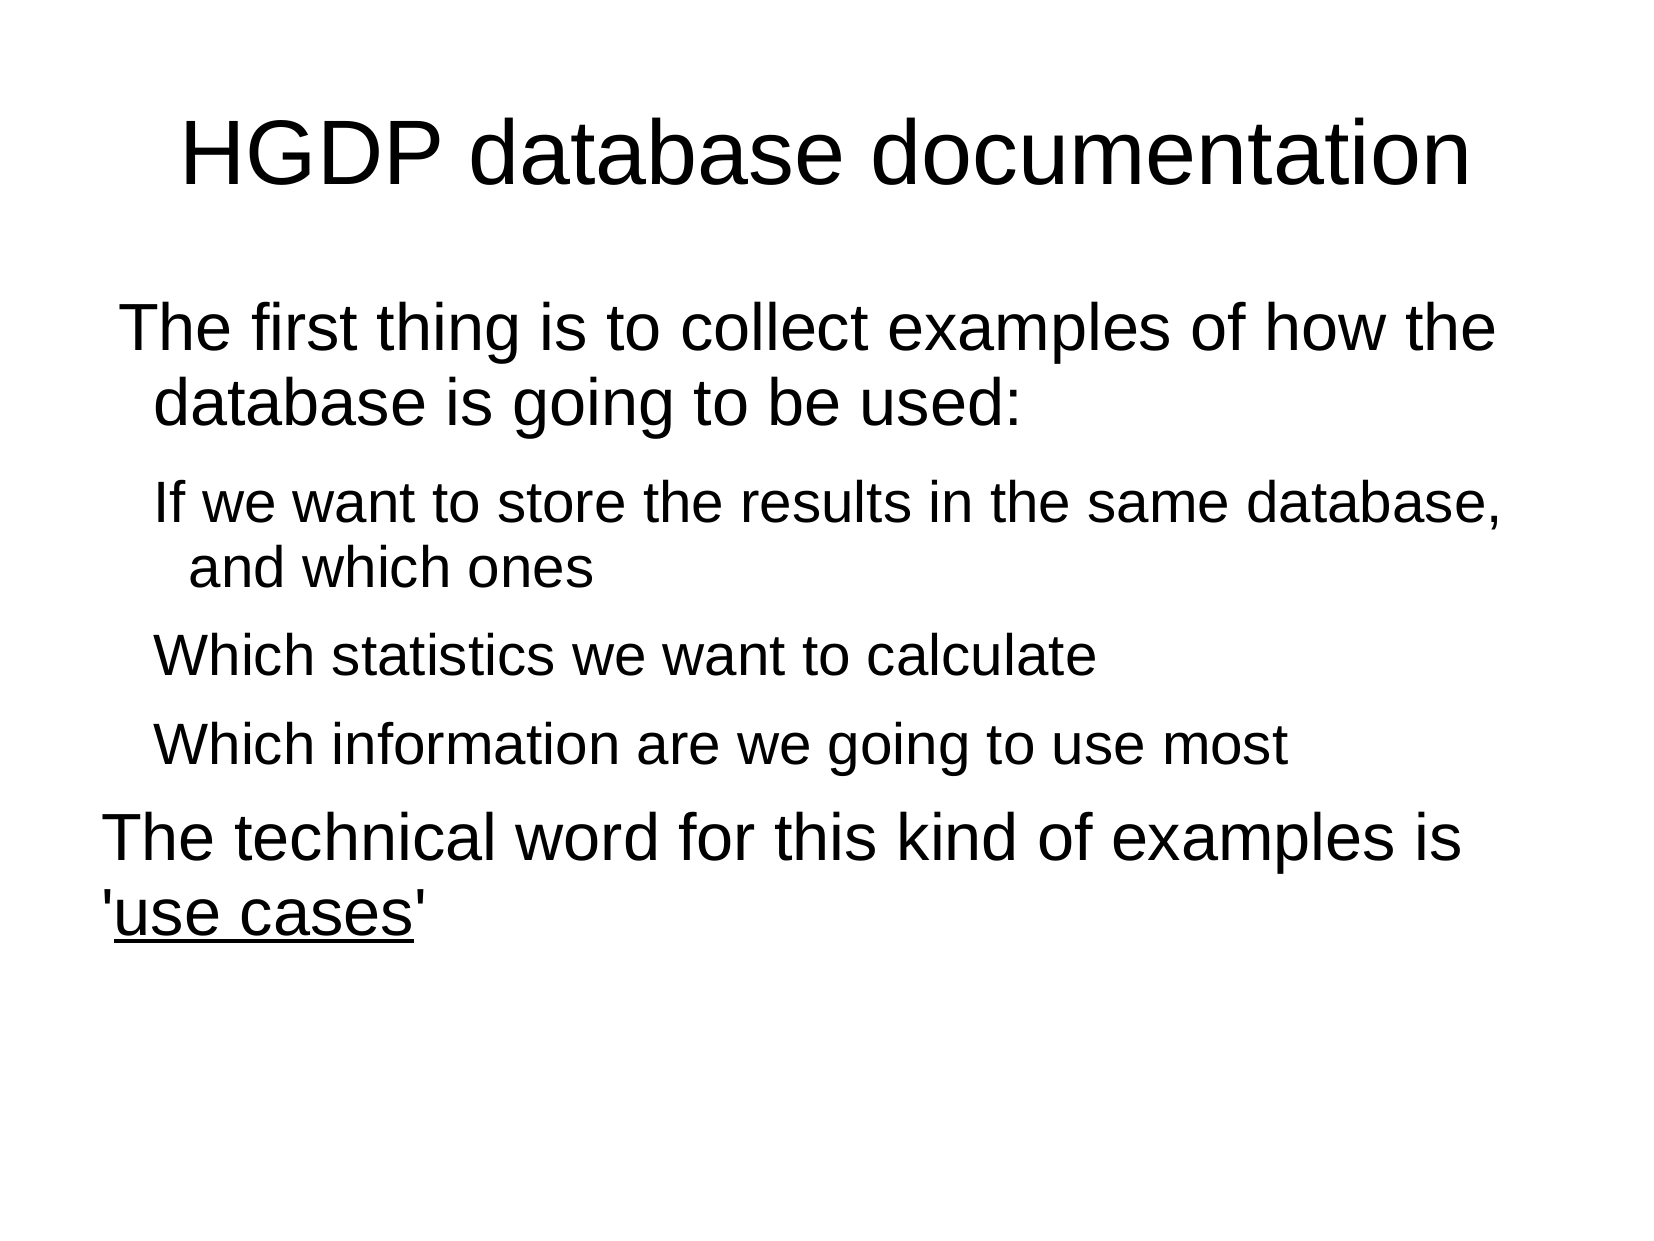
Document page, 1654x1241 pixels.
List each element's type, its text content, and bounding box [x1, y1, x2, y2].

title HGDP database documentation [82, 56, 1571, 250]
list The first thing is to collect examples of how the database is going to be used: If we want to store the results in the same database, and which ones Which statistics we want to calculate Which information are we going to use most The technical word for this kind of examples is 'use cases' [82, 290, 1571, 1094]
